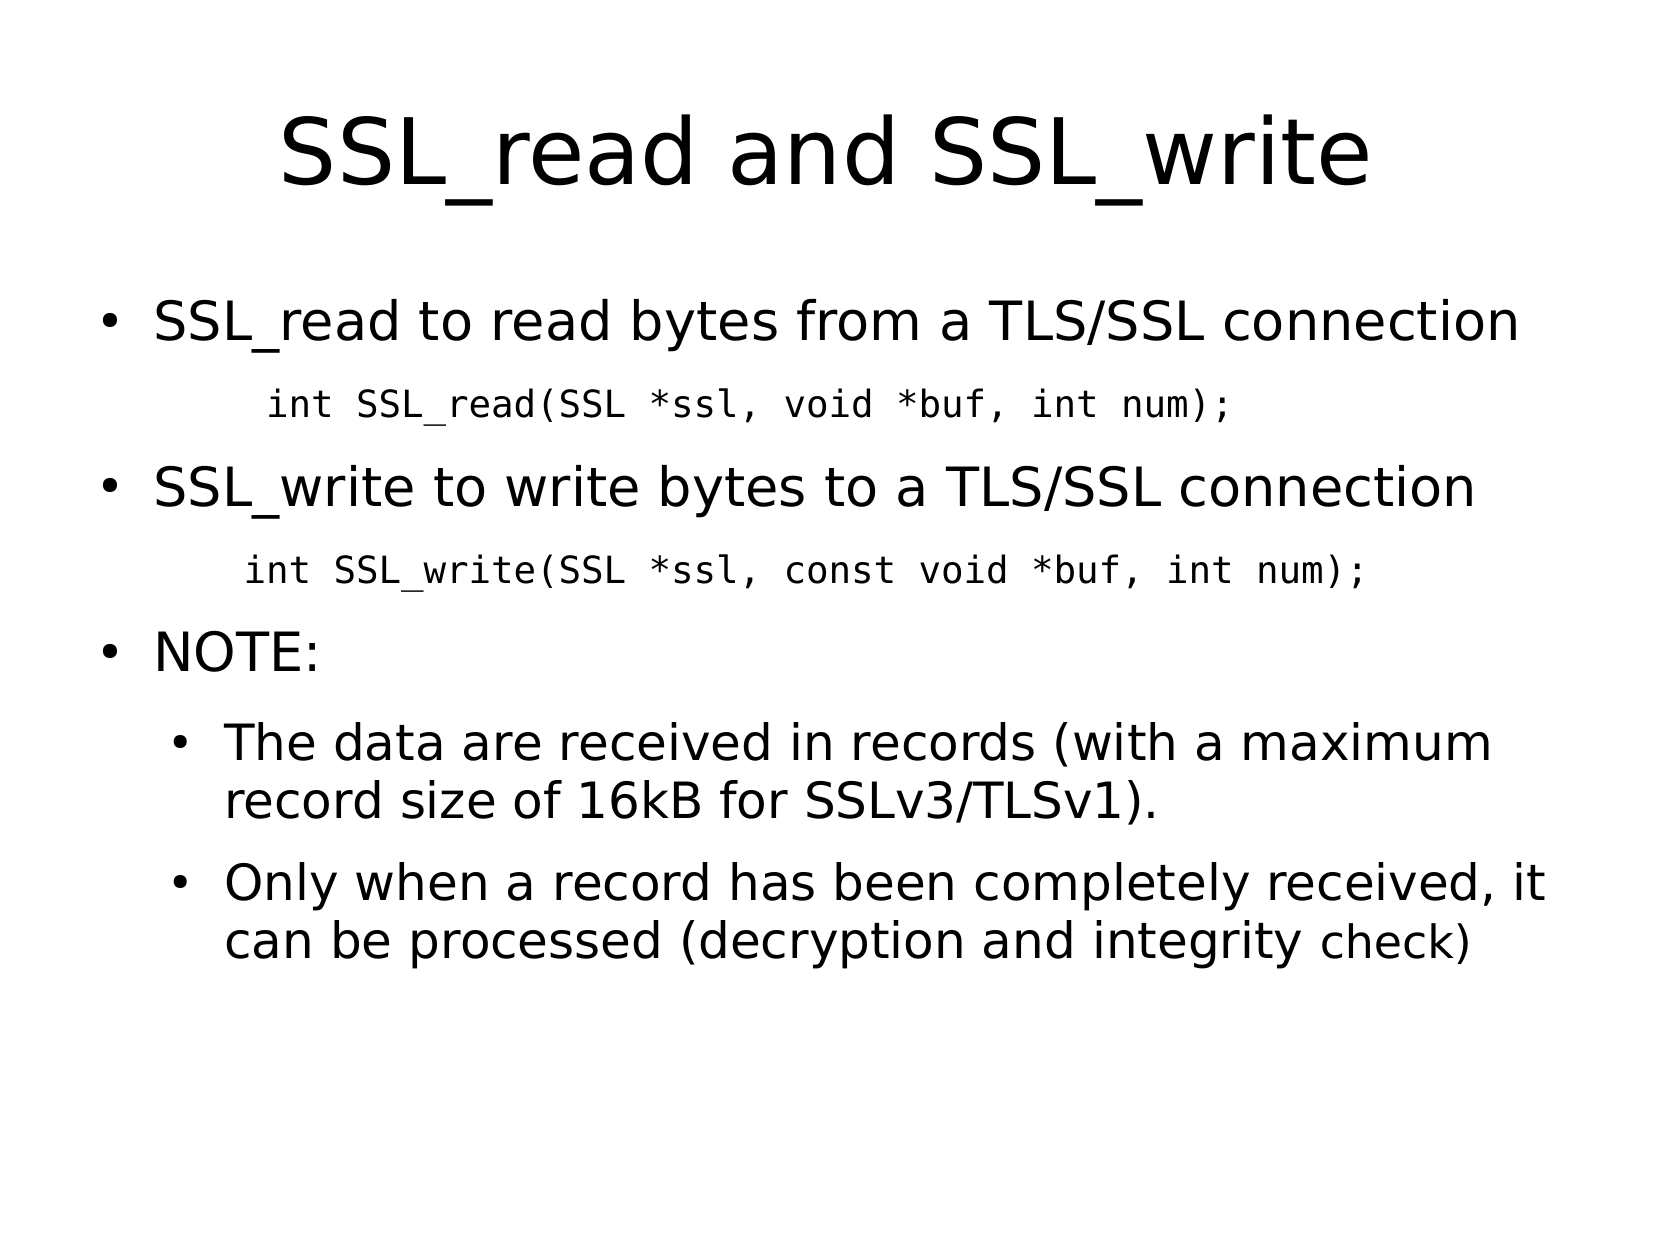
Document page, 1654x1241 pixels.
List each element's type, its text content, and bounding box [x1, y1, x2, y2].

title SSL_read and SSL_write [82, 56, 1571, 250]
list SSL_read to read bytes from a TLS/SSL connection int SSL_read(SSL *ssl, void *buf, int num); SSL_write to write bytes to a TLS/SSL connection int SSL_write(SSL *ssl, const void *buf, int num); NOTE: The data are received in records (with a maximum record size of 16kB for SSLv3/TLSv1). Only when a record has been completely received, it can be processed (decryption and integrity check) [82, 290, 1571, 1109]
